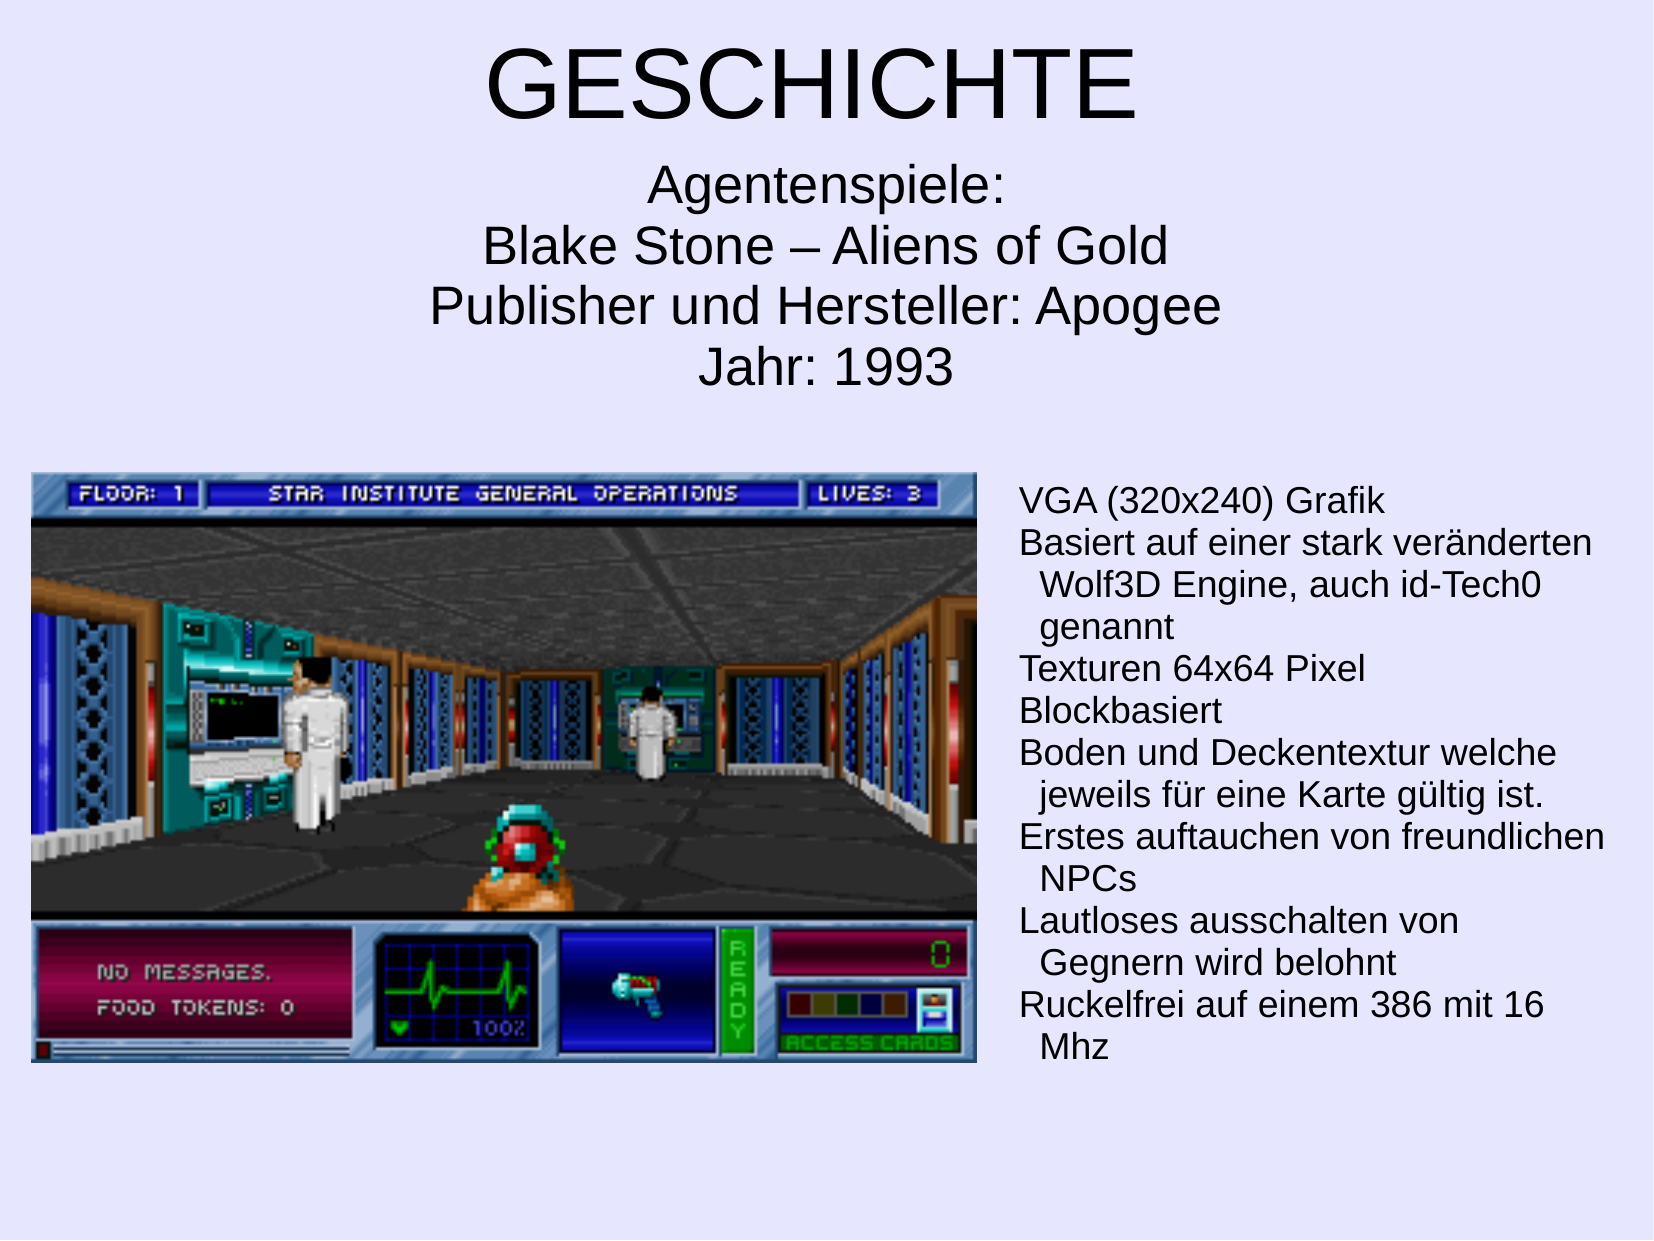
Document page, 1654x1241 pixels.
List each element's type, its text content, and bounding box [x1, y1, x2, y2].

text_box VGA (320x240) Grafik Basiert auf einer stark veränderten Wolf3D Engine, auch id-Tech0 genannt Texturen 64x64 Pixel Blockbasiert Boden und Deckentextur welche jeweils für eine Karte gültig ist. Erstes auftauchen von freundlichen NPCs Lautloses ausschalten von Gegnern wird belohnt Ruckelfrei auf einem 386 mit 16 Mhz [1003, 472, 1625, 1076]
text_box GESCHICHTE [442, 21, 1182, 147]
text_box Agentenspiele: Blake Stone – Aliens of Gold Publisher und Hersteller: Apogee Jahr: 1993 [0, 147, 1654, 405]
picture [31, 472, 977, 1063]
